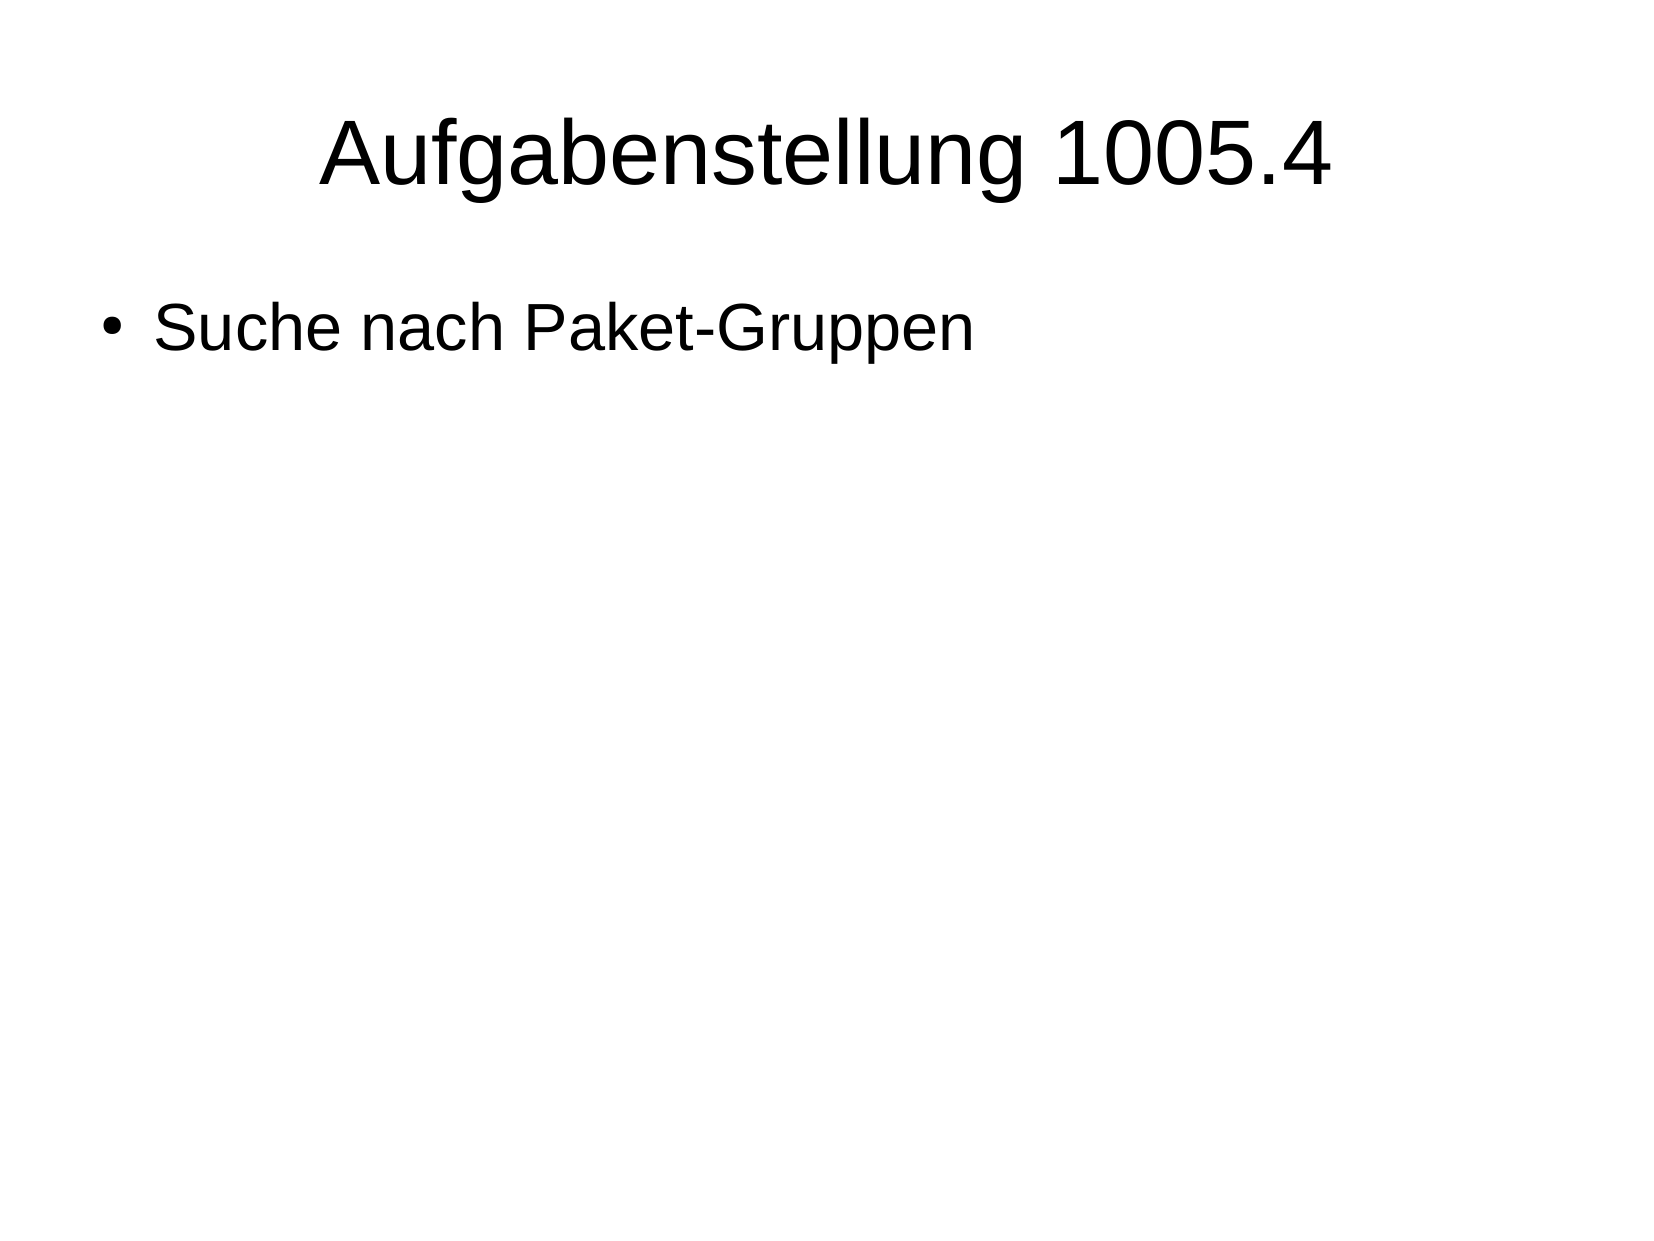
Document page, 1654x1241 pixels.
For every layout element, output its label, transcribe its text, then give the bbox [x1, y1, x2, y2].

list Suche nach Paket-Gruppen [82, 290, 1571, 1010]
title Aufgabenstellung 1005.4 [82, 49, 1571, 257]
